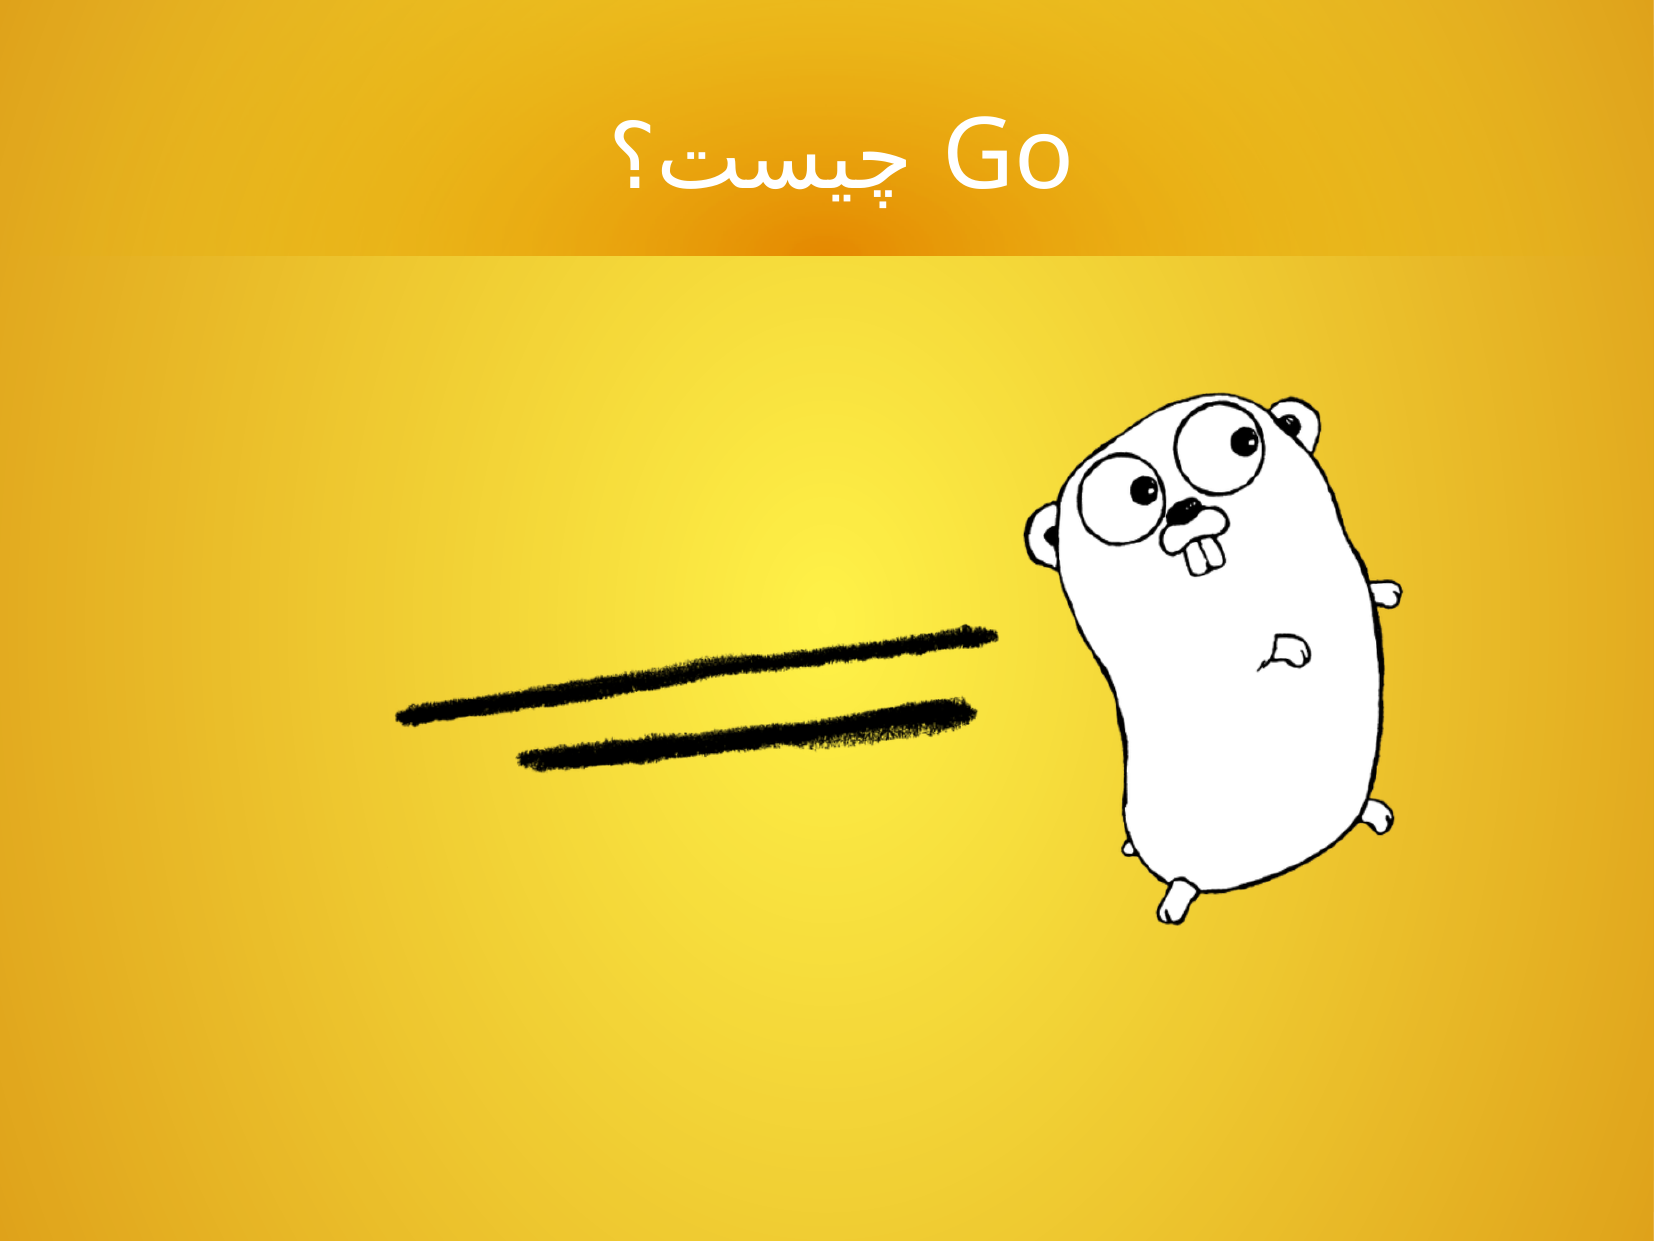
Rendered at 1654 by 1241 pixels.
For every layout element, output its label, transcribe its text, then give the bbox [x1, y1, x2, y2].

picture [77, 369, 1490, 931]
title Go چیست؟ [82, 47, 1571, 252]
